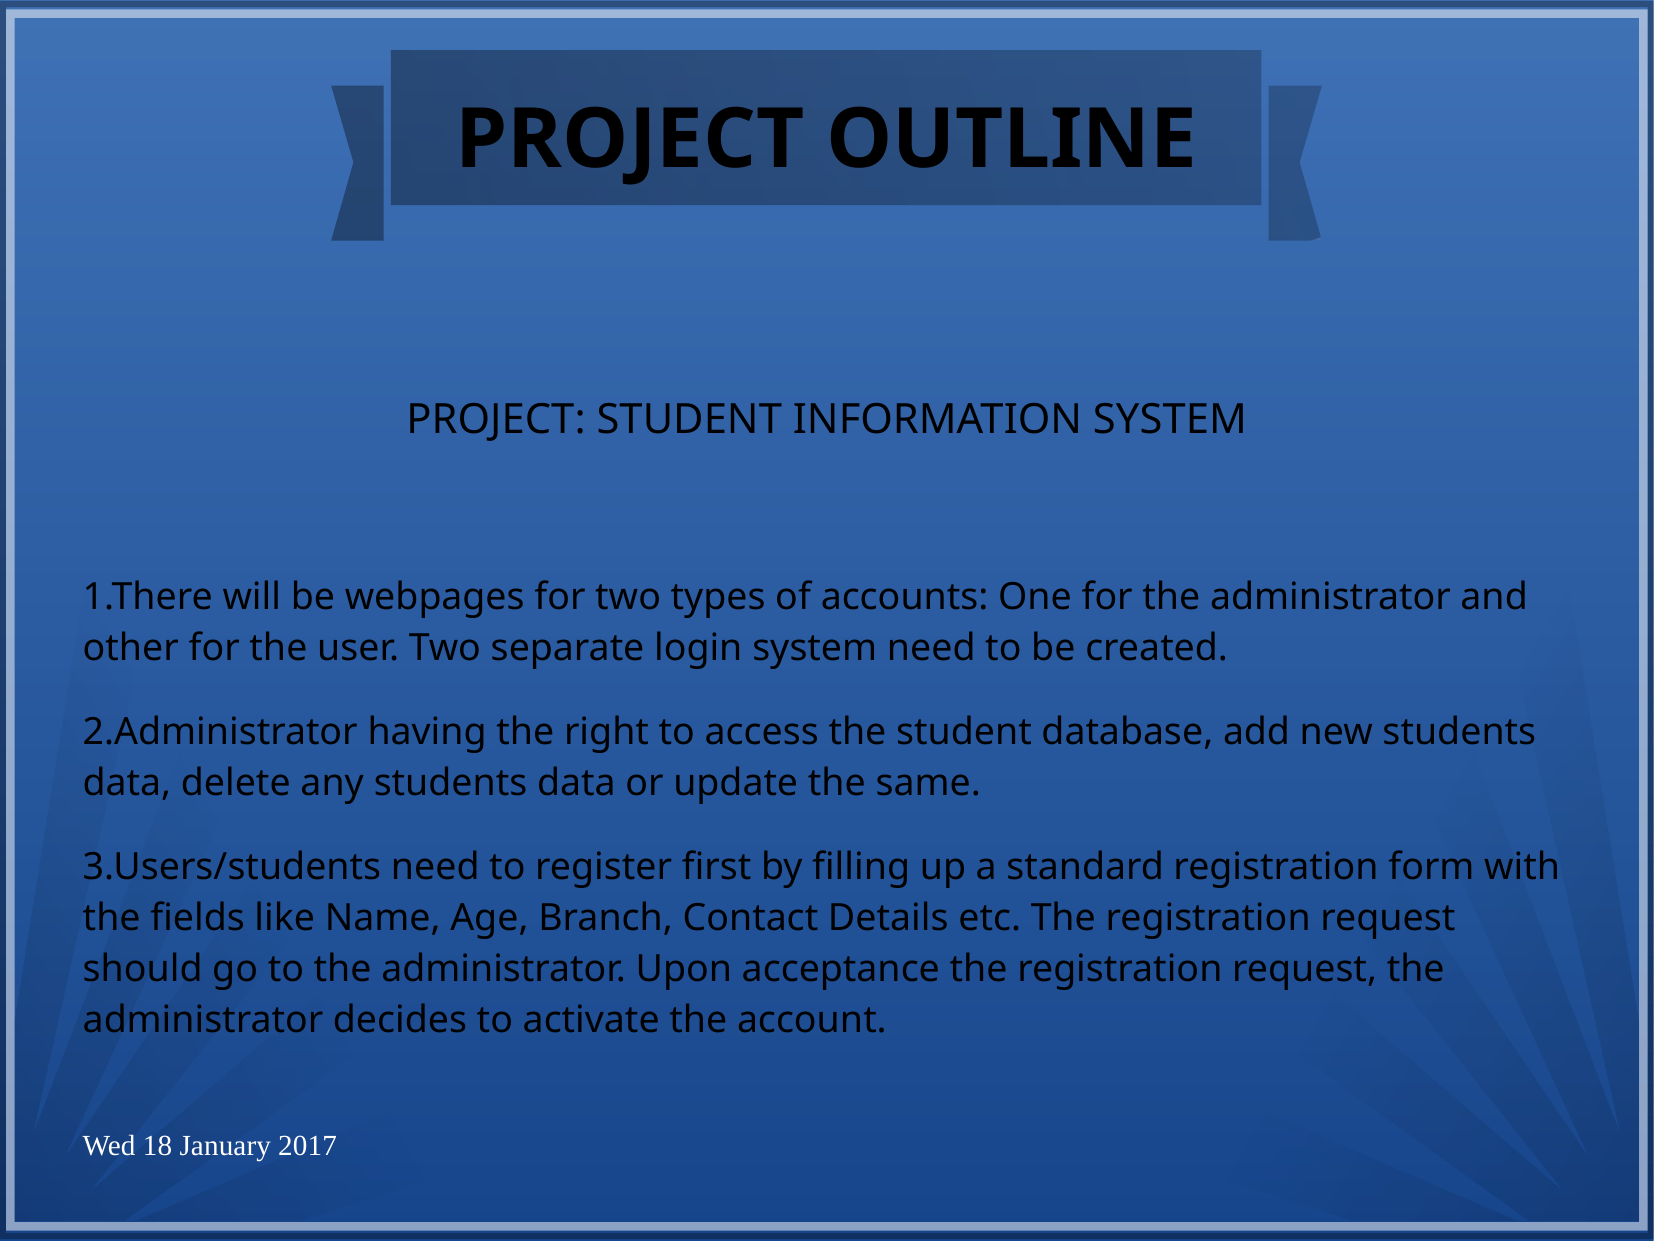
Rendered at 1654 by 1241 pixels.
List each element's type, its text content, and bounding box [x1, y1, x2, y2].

title PROJECT OUTLINE [389, 56, 1264, 215]
list PROJECT: STUDENT INFORMATION SYSTEM 1.There will be webpages for two types of accounts: One for the administrator and other for the user. Two separate login system need to be created. 2.Administrator having the right to access the student database, add new students data, delete any students data or update the same. 3.Users/students need to register first by filling up a standard registration form with the fields like Name, Age, Branch, Contact Details etc. The registration request should go to the administrator. Upon acceptance the registration request, the administrator decides to activate the account. [82, 299, 1571, 1241]
